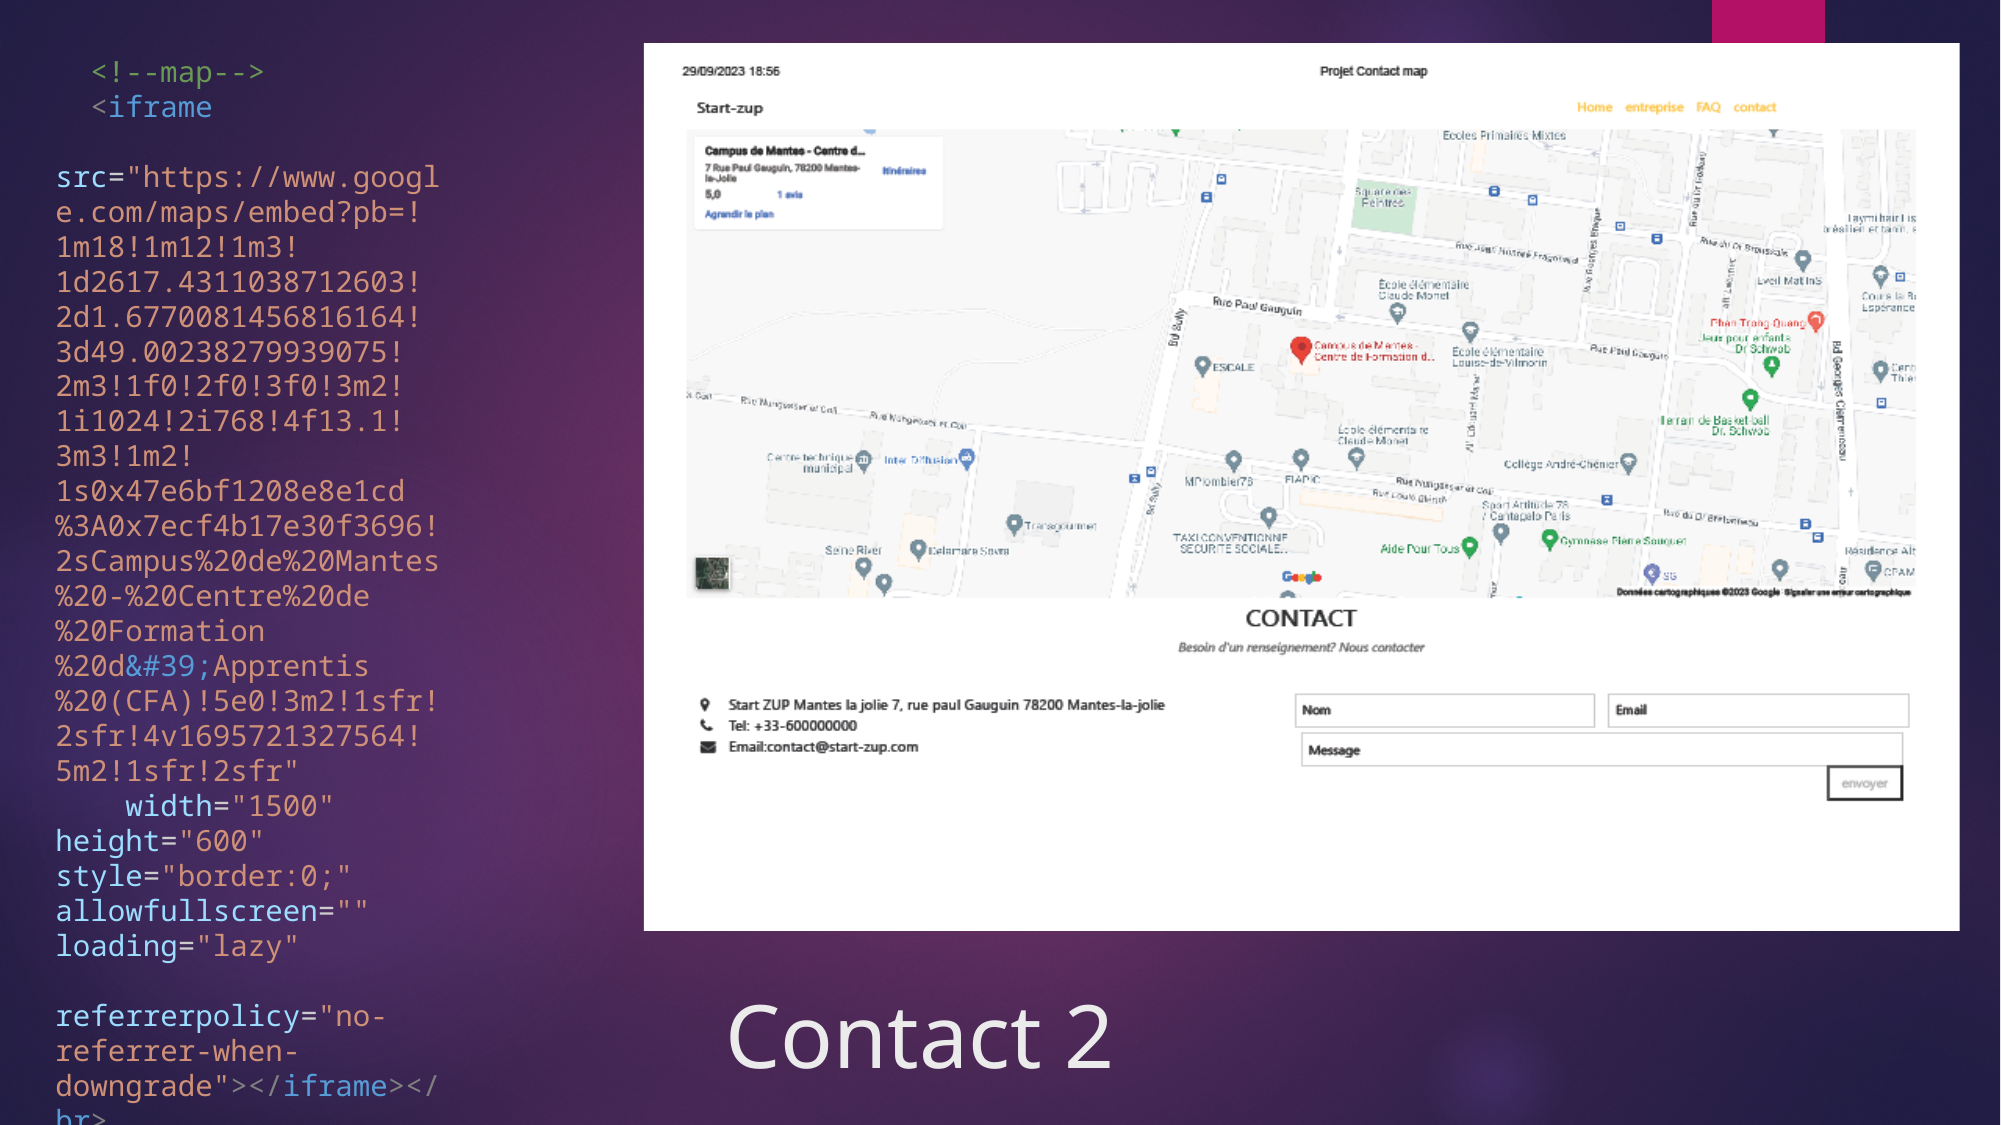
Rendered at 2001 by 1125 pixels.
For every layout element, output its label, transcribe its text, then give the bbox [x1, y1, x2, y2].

chart [643, 43, 1960, 931]
text_box <!--map--> <iframe src="https://www.google.com/maps/embed?pb=!1m18!1m12!1m3!1d2617.4311038712603!2d1.6770081456816164!3d49.00238279939075!2m3!1f0!2f0!3f0!3m2!1i1024!2i768!4f13.1!3m3!1m2!1s0x47e6bf1208e8e1cd%3A0x7ecf4b17e30f3696!2sCampus%20de%20Mantes%20-%20Centre%20de%20Formation%20d&#39;Apprentis%20(CFA)!5e0!3m2!1sfr!2sfr!4v1695721327564!5m2!1sfr!2sfr" width="1500" height="600" style="border:0;" allowfullscreen="" loading="lazy" referrerpolicy="no-referrer-when-downgrade"></iframe></br> [40, 45, 460, 980]
title Contact 2 [710, 973, 1203, 1125]
